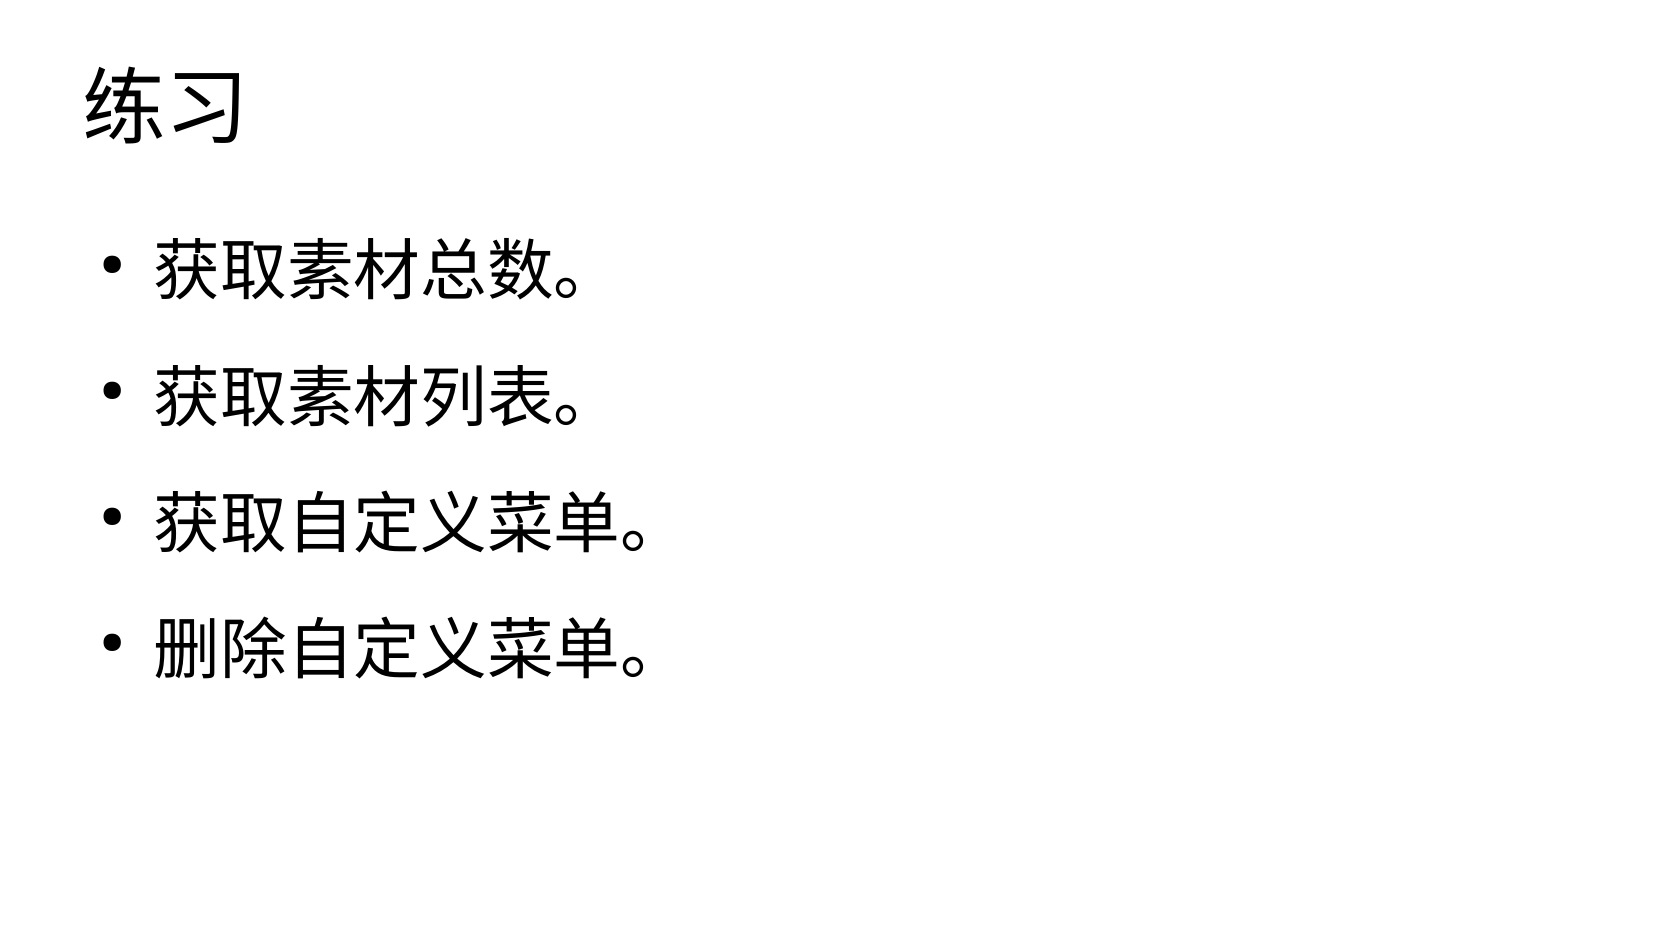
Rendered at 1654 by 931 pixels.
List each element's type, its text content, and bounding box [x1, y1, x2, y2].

list 获取素材总数。 获取素材列表。 获取自定义菜单。 删除自定义菜单。 [82, 217, 1571, 758]
title 练习 [82, 37, 1571, 166]
